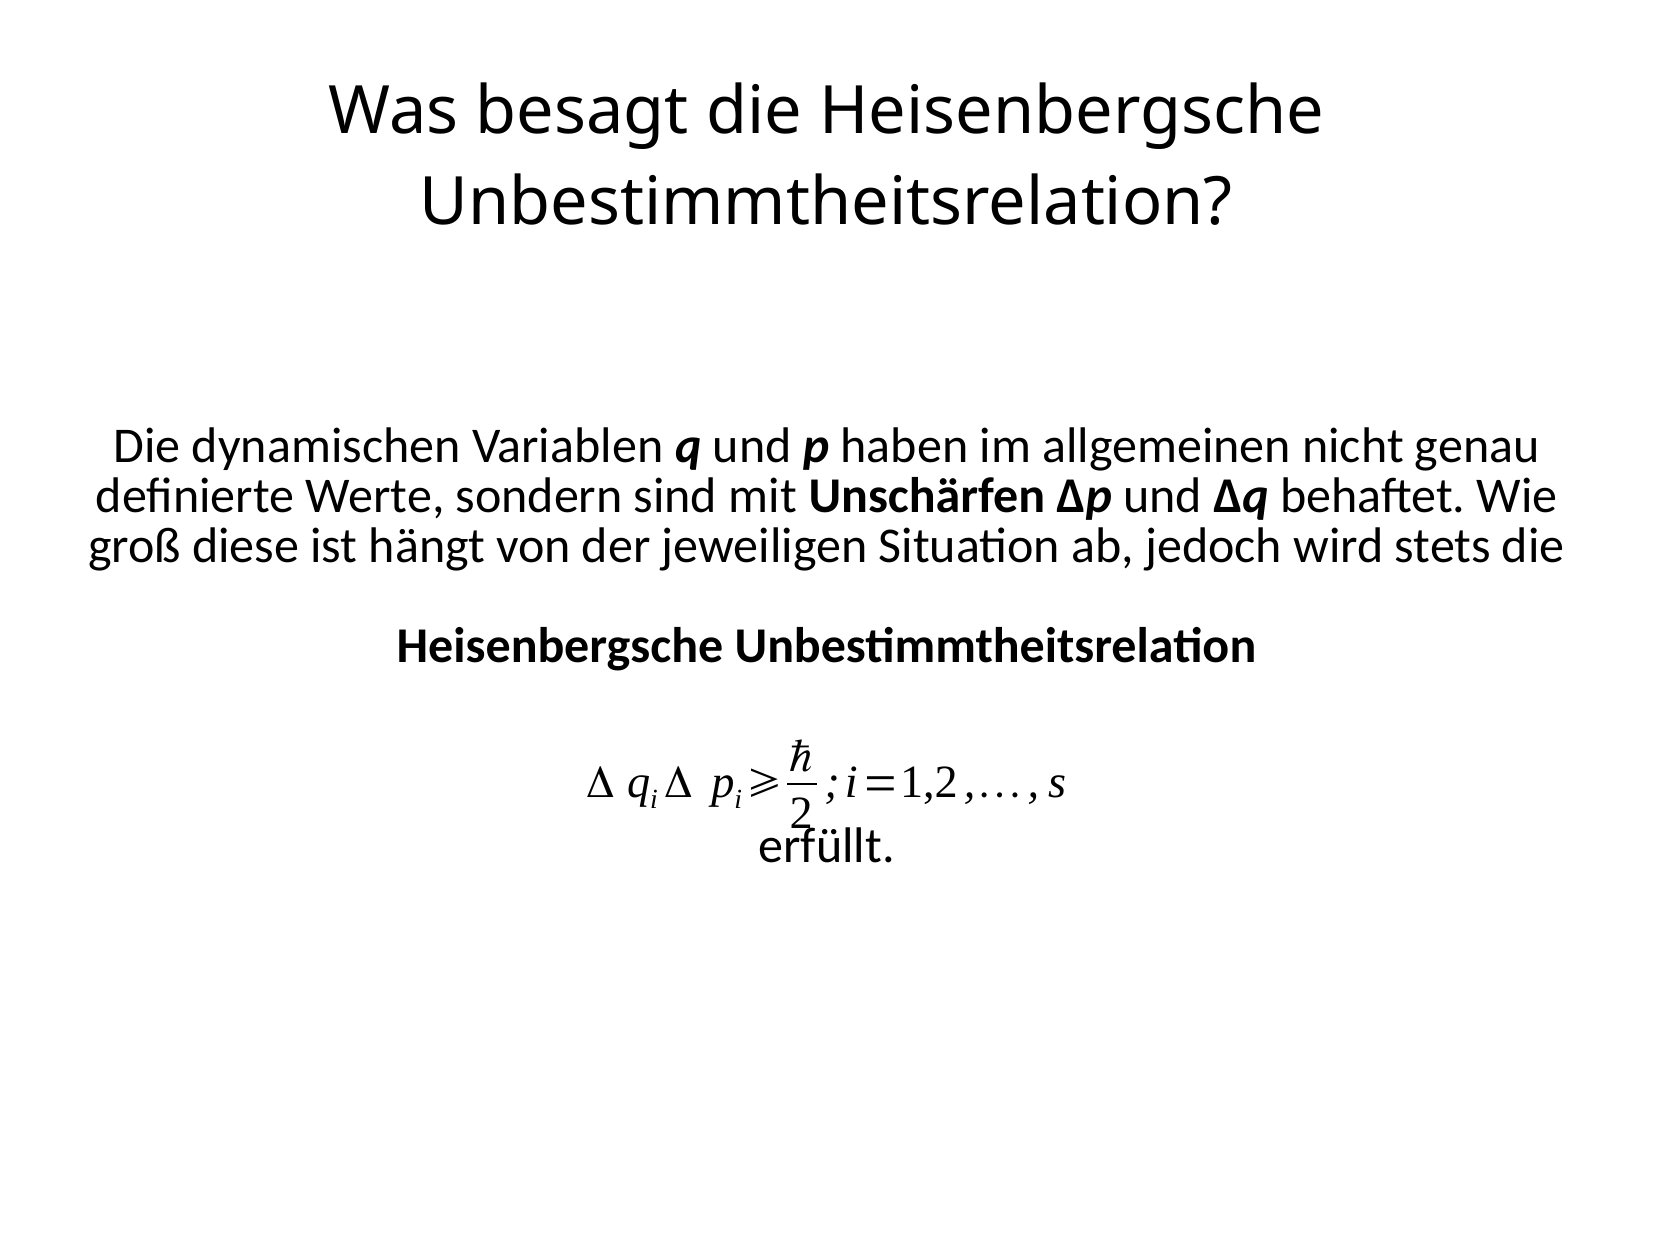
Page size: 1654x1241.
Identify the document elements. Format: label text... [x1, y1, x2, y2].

chart [574, 733, 1078, 840]
title Was besagt die Heisenbergsche Unbestimmtheitsrelation? [82, 49, 1571, 257]
subtitle Die dynamischen Variablen q und p haben im allgemeinen nicht genau definierte Werte, sondern sind mit Unschärfen Δp und Δq behaftet. Wie groß diese ist hängt von der jeweiligen Situation ab, jedoch wird stets die Heisenbergsche Unbestimmtheitsrelation erfüllt. [82, 290, 1571, 1010]
